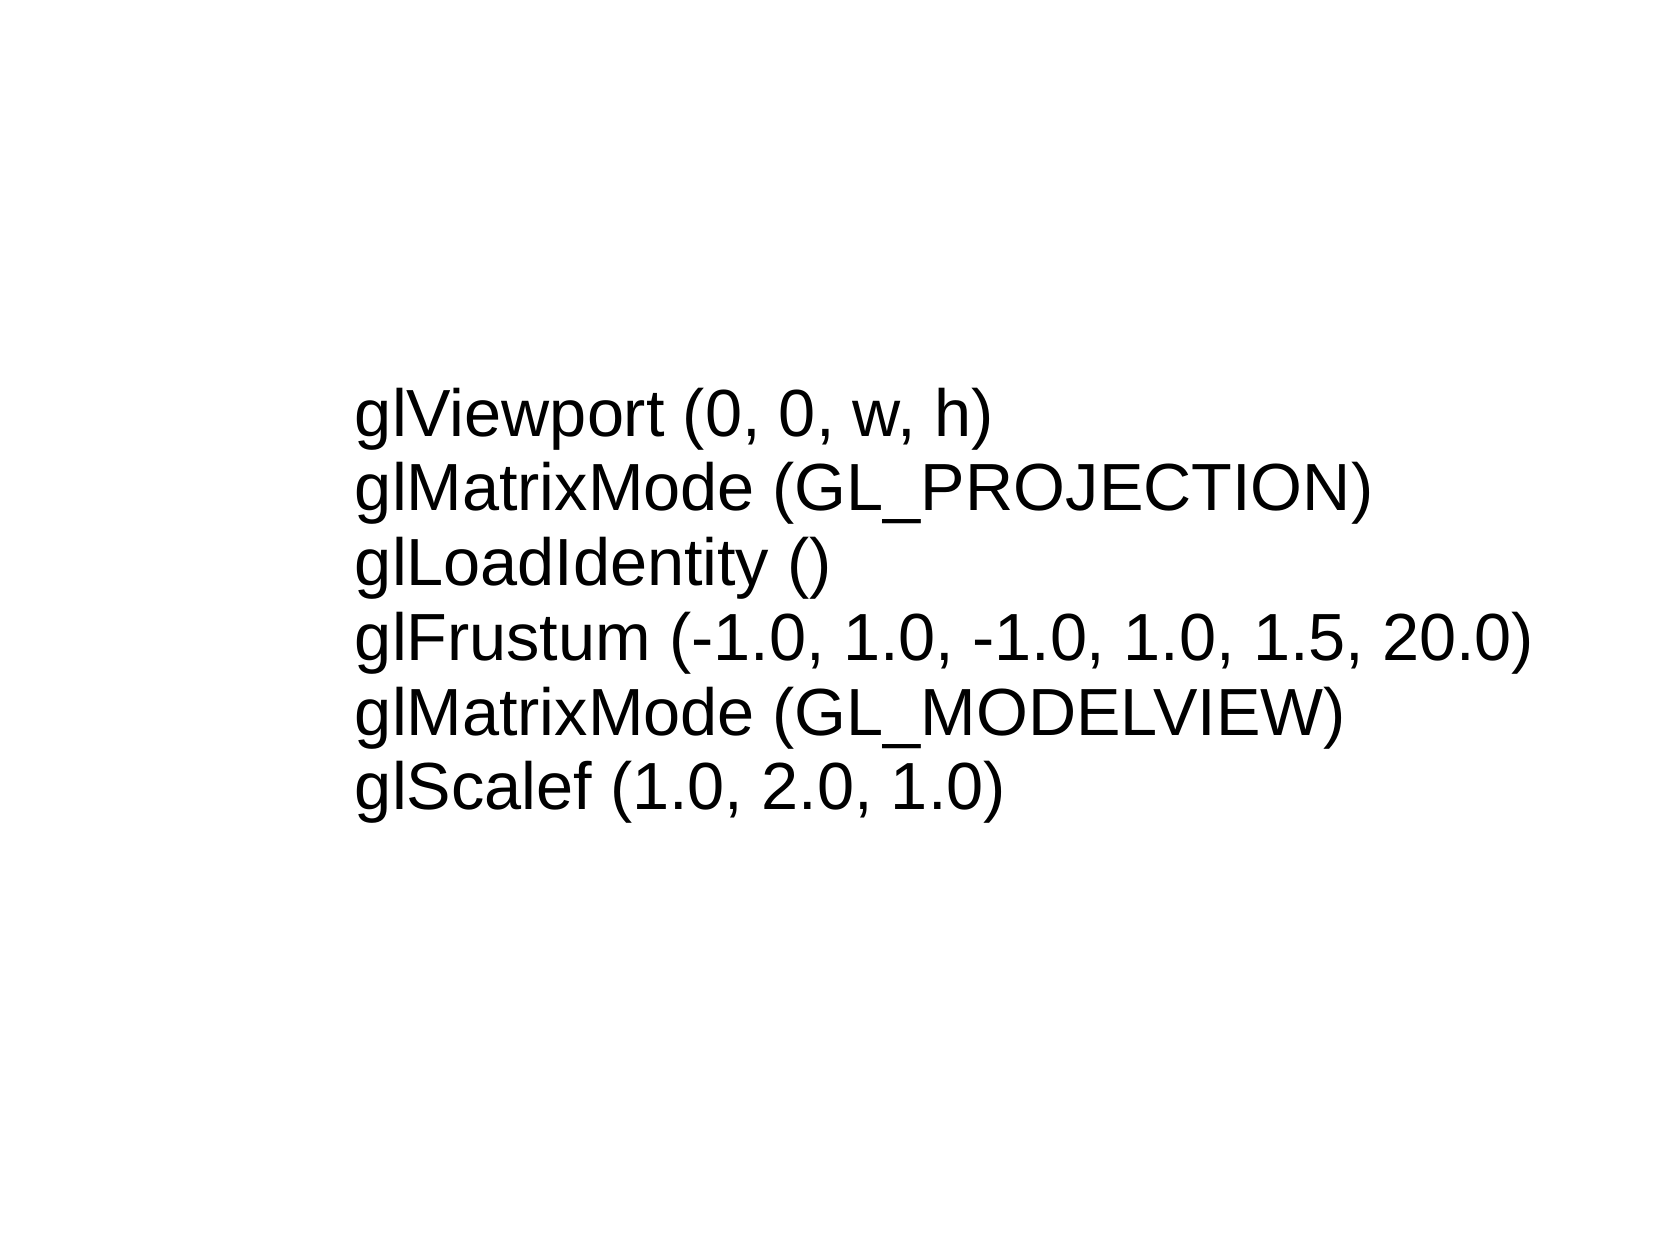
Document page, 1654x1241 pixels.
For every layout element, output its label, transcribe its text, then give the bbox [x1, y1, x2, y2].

subtitle glViewport (0, 0, w, h) glMatrixMode (GL_PROJECTION) glLoadIdentity () glFrustum (-1.0, 1.0, -1.0, 1.0, 1.5, 20.0) glMatrixMode (GL_MODELVIEW) glScalef (1.0, 2.0, 1.0) [59, 77, 1548, 1123]
